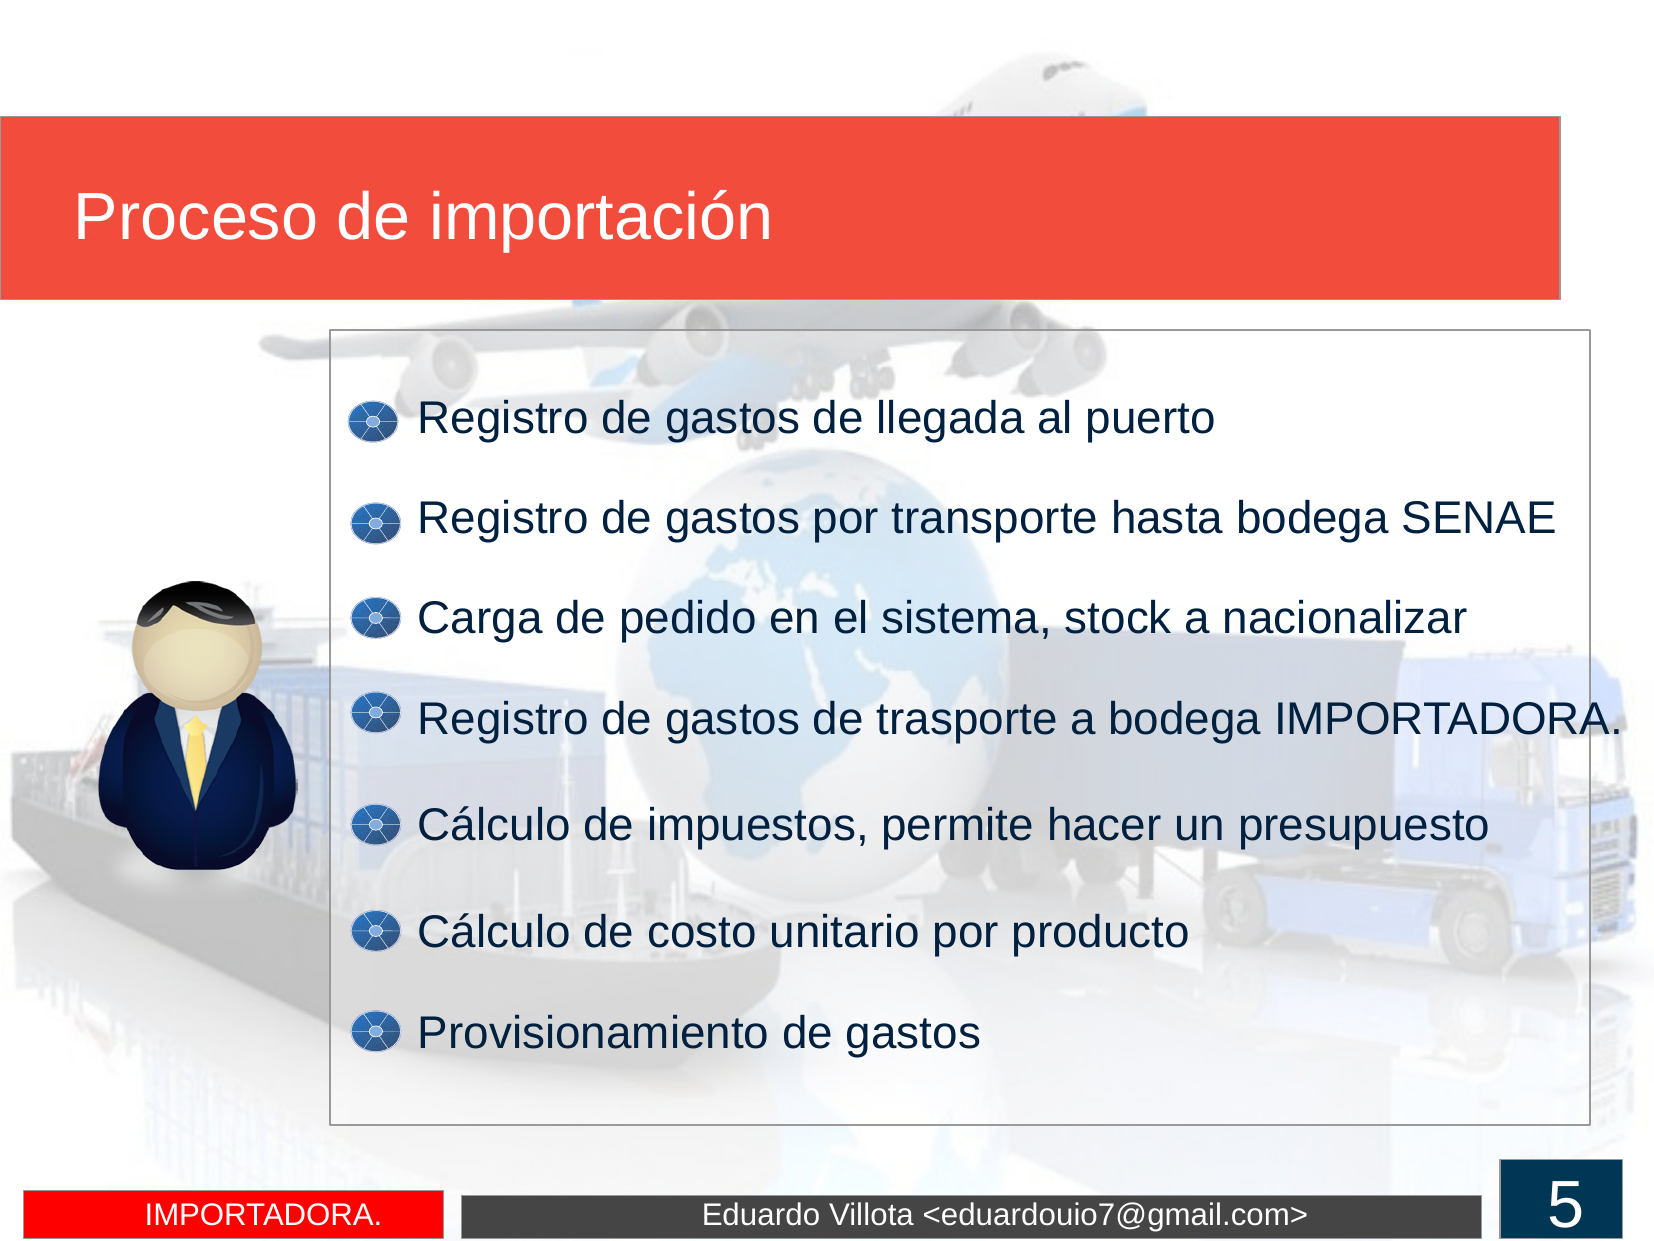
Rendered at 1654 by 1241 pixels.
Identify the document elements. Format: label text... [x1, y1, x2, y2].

text_box [1500, 1159, 1532, 1239]
text_box [1593, 1159, 1623, 1239]
text_box Eduardo Villota <eduardouio7@gmail.com> [687, 1189, 1325, 1240]
text_box Registro de gastos por transporte hasta bodega SENAE [403, 484, 1573, 552]
text_box Cálculo de costo unitario por producto [403, 898, 1206, 964]
text_box [0, 116, 1561, 300]
text_box Carga de pedido en el sistema, stock a nacionalizar [403, 585, 1484, 651]
text_box Cálculo de impuestos, permite hacer un presupuesto [403, 791, 1507, 858]
text_box [461, 1195, 687, 1239]
text_box Proceso de importación [59, 172, 1245, 262]
text_box [330, 330, 1591, 1126]
text_box Registro de gastos de llegada al puerto [403, 384, 1232, 450]
text_box [398, 1190, 444, 1239]
text_box Provisionamiento de gastos [403, 999, 1061, 1066]
text_box Registro de gastos de trasporte a bodega IMPORTADORA. [403, 685, 1639, 752]
text_box 5 [1532, 1159, 1593, 1241]
text_box IMPORTADORA. [129, 1189, 398, 1240]
text_box [1325, 1195, 1482, 1239]
picture [0, 0, 1654, 1241]
text_box [23, 1190, 129, 1239]
